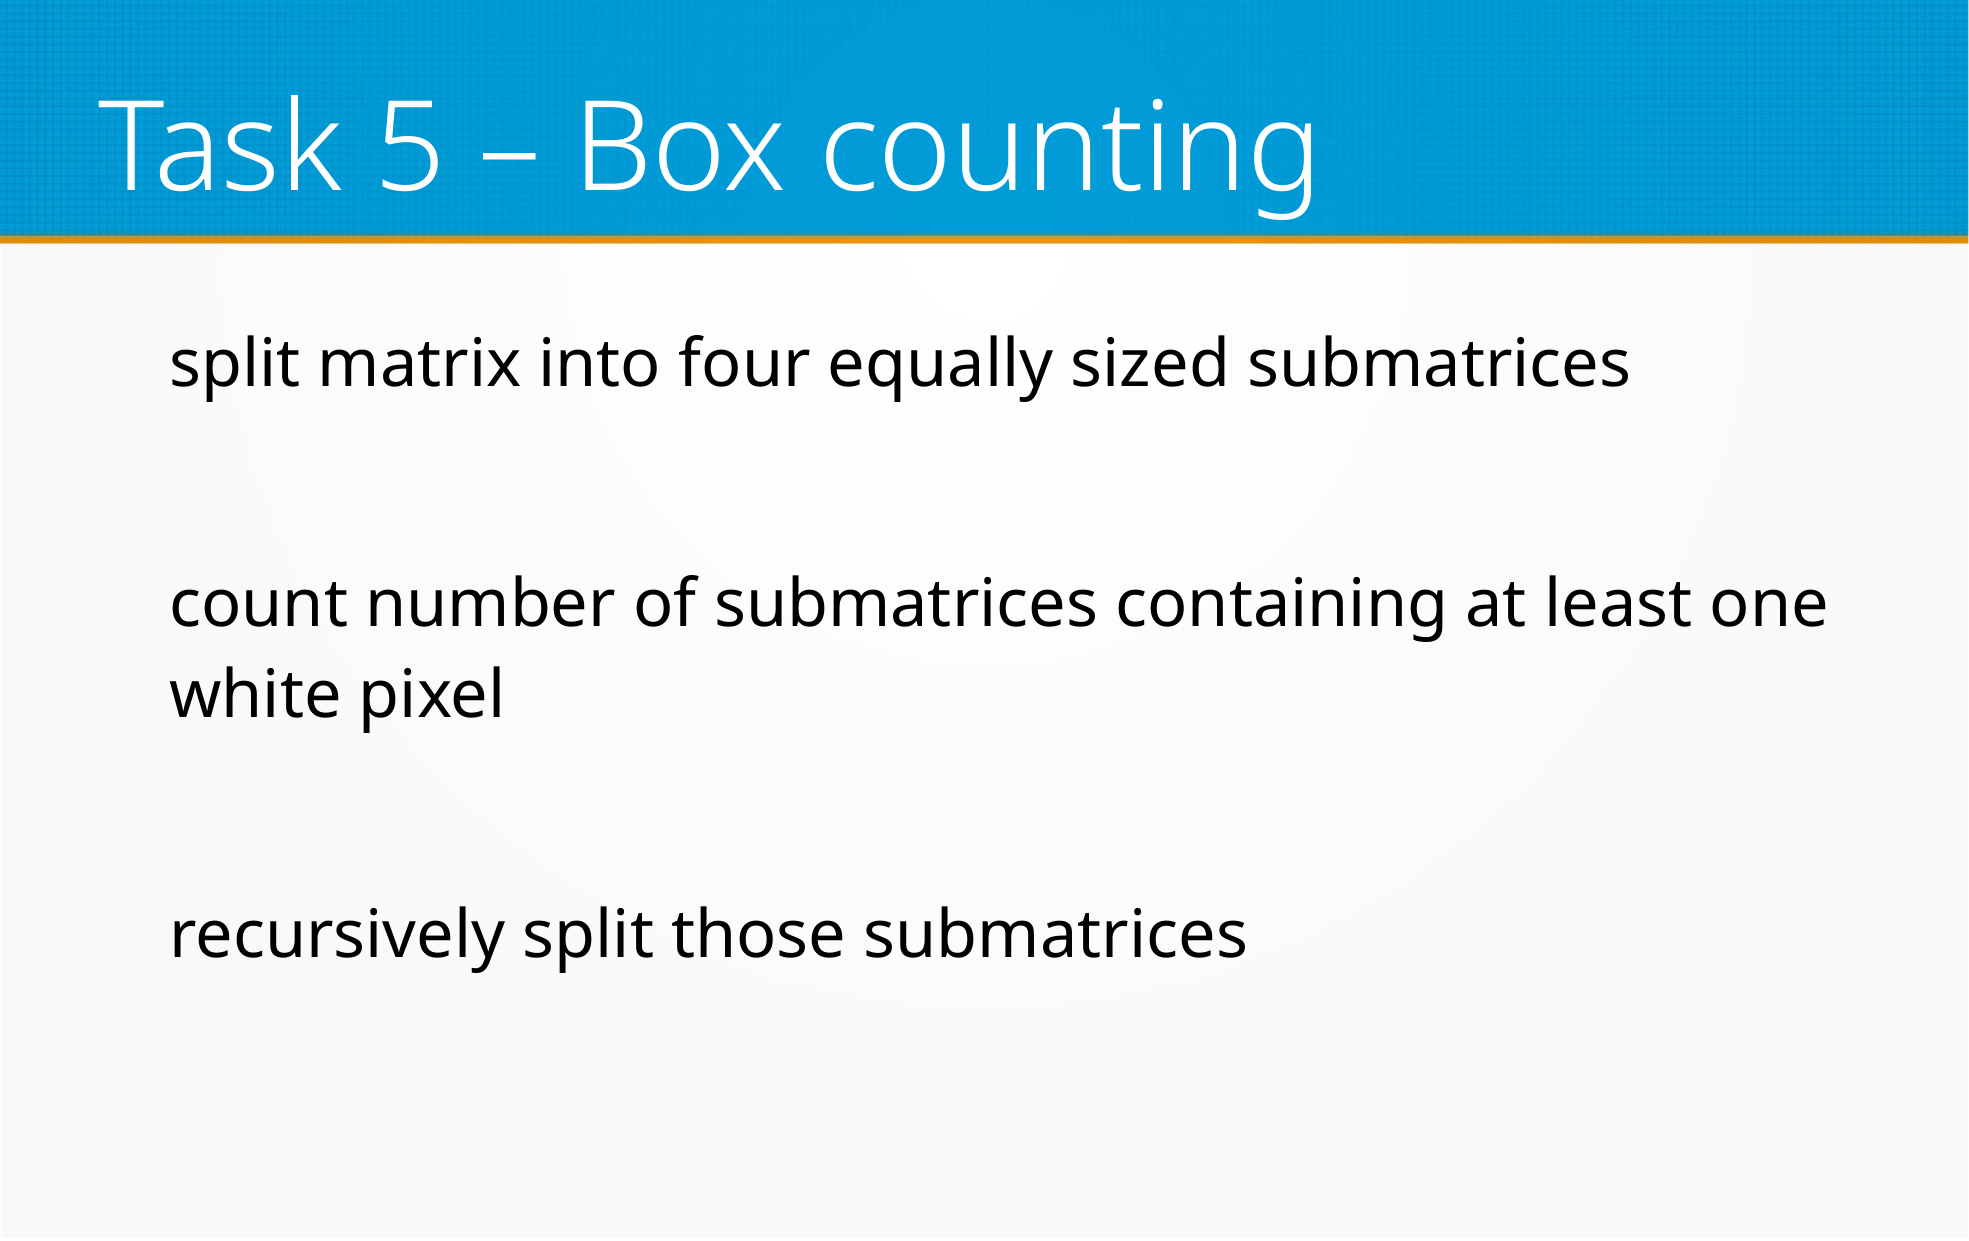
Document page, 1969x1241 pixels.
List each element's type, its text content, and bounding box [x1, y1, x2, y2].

title Task 5 – Box counting [98, 19, 1870, 227]
picture [0, 233, 1969, 1241]
list split matrix into four equally sized submatrices count number of submatrices containing at least one white pixel recursively split those submatrices [98, 315, 1861, 1081]
